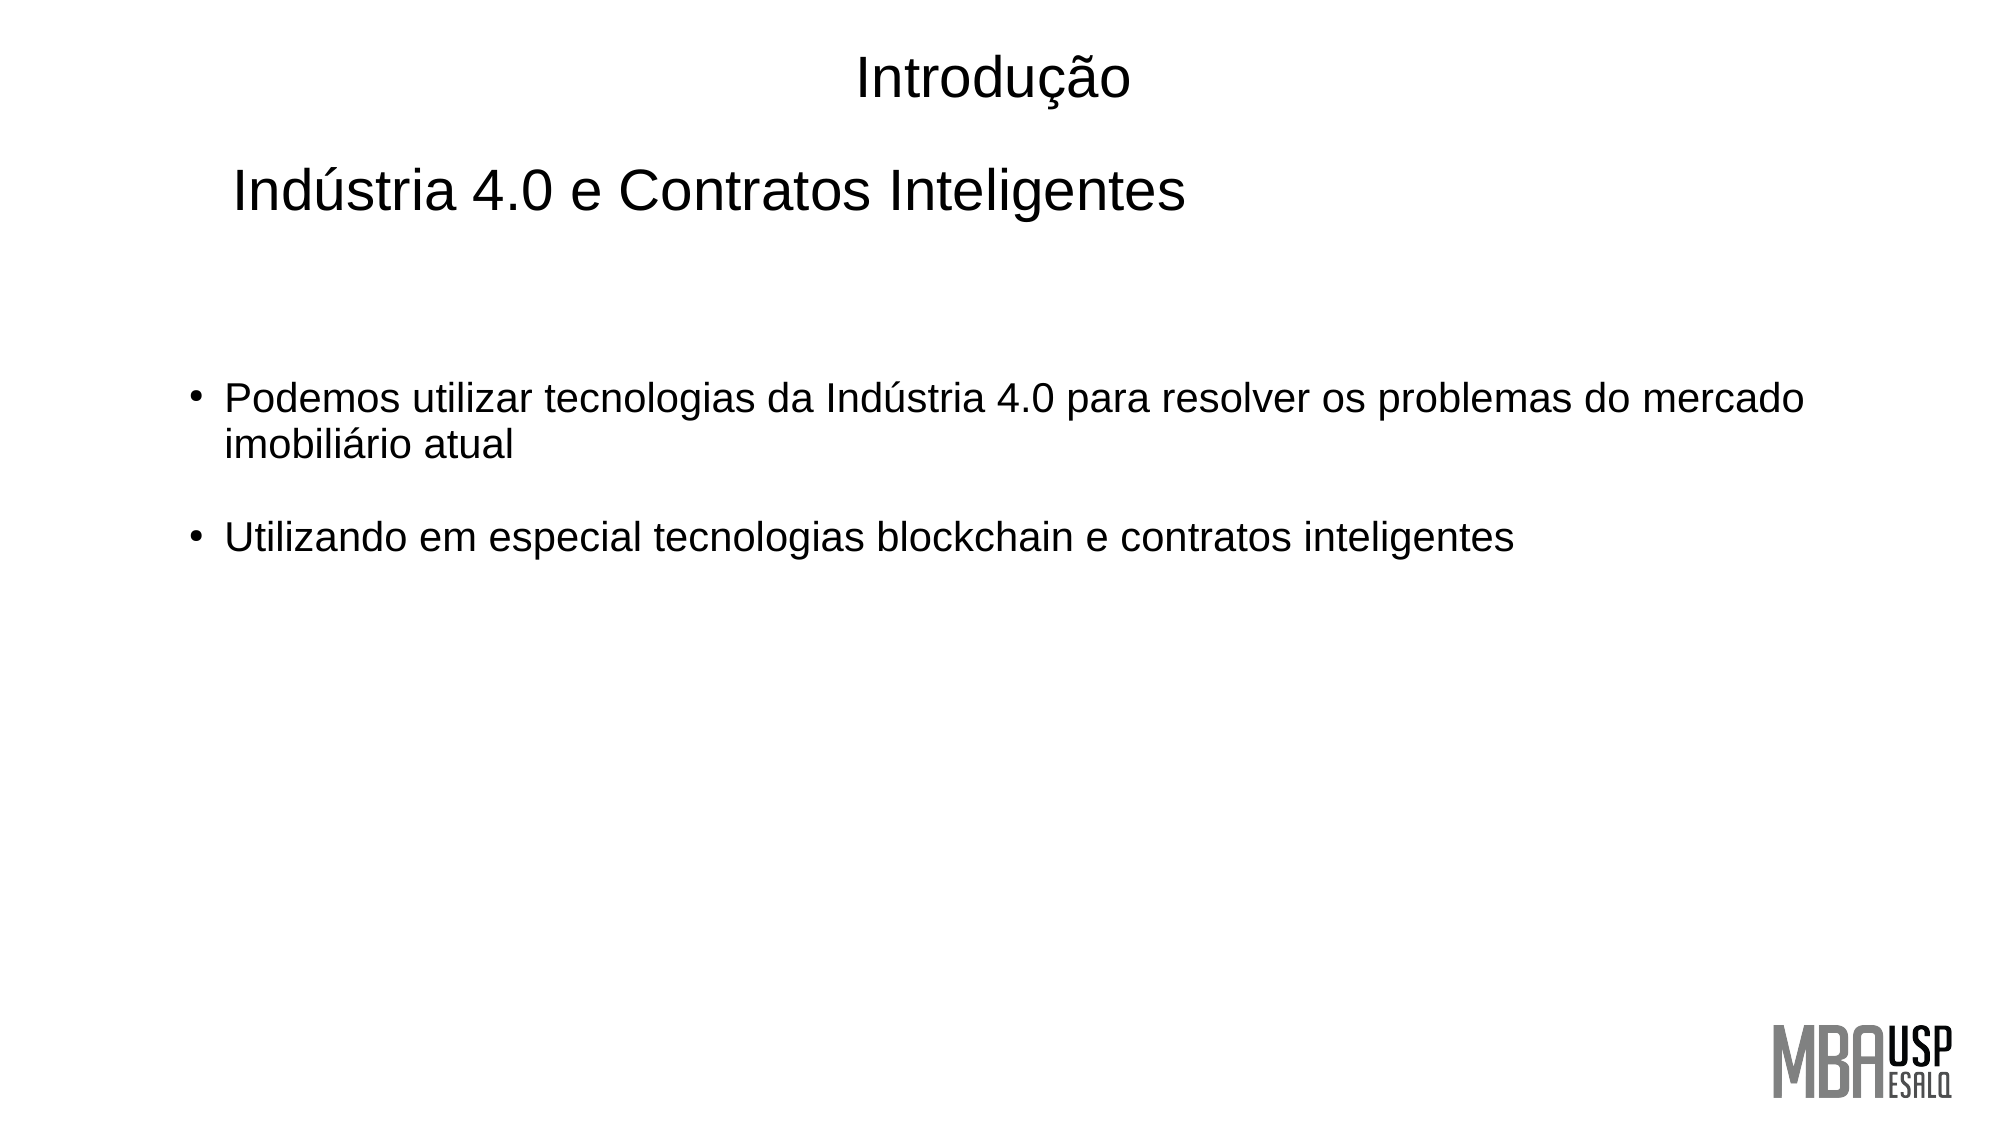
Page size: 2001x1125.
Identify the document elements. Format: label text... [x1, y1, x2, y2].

text_box Introdução [37, 37, 1951, 118]
picture [1765, 1021, 1960, 1102]
text_box Indústria 4.0 e Contratos Inteligentes Podemos utilizar tecnologias da Indústria 4.0 para resolver os problemas do mercado imobiliário atual Utilizando em especial tecnologias blockchain e contratos inteligentes [82, 150, 1951, 976]
